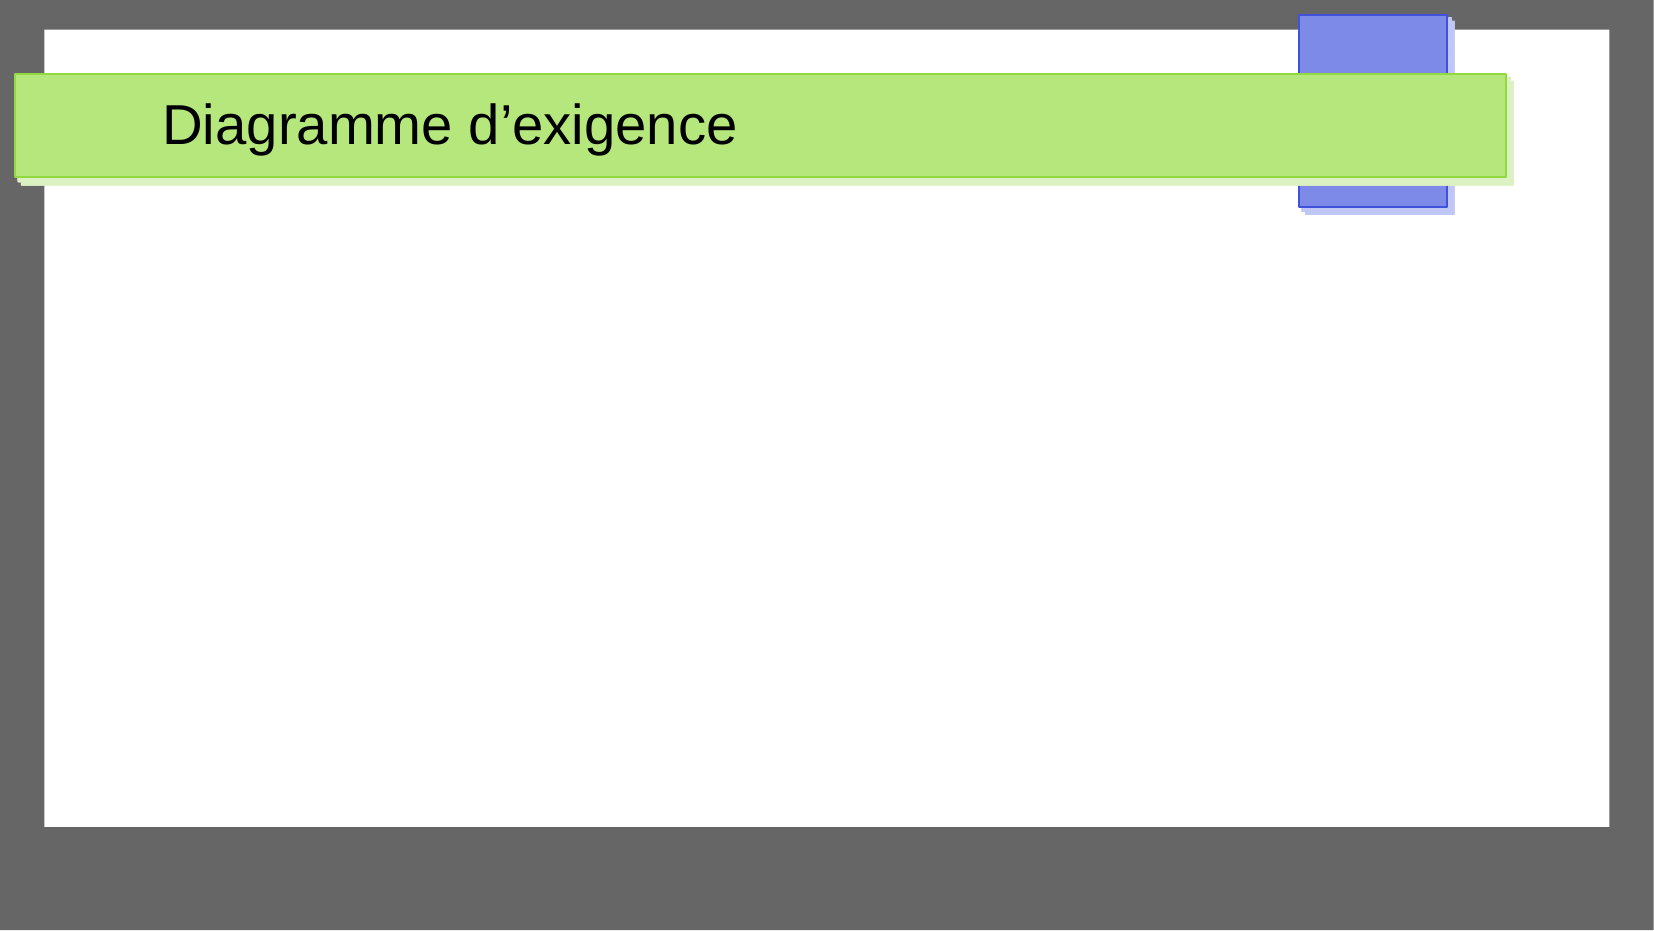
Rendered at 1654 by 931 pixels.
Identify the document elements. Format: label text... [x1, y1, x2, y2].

title Diagramme d’exigence [88, 73, 1506, 178]
